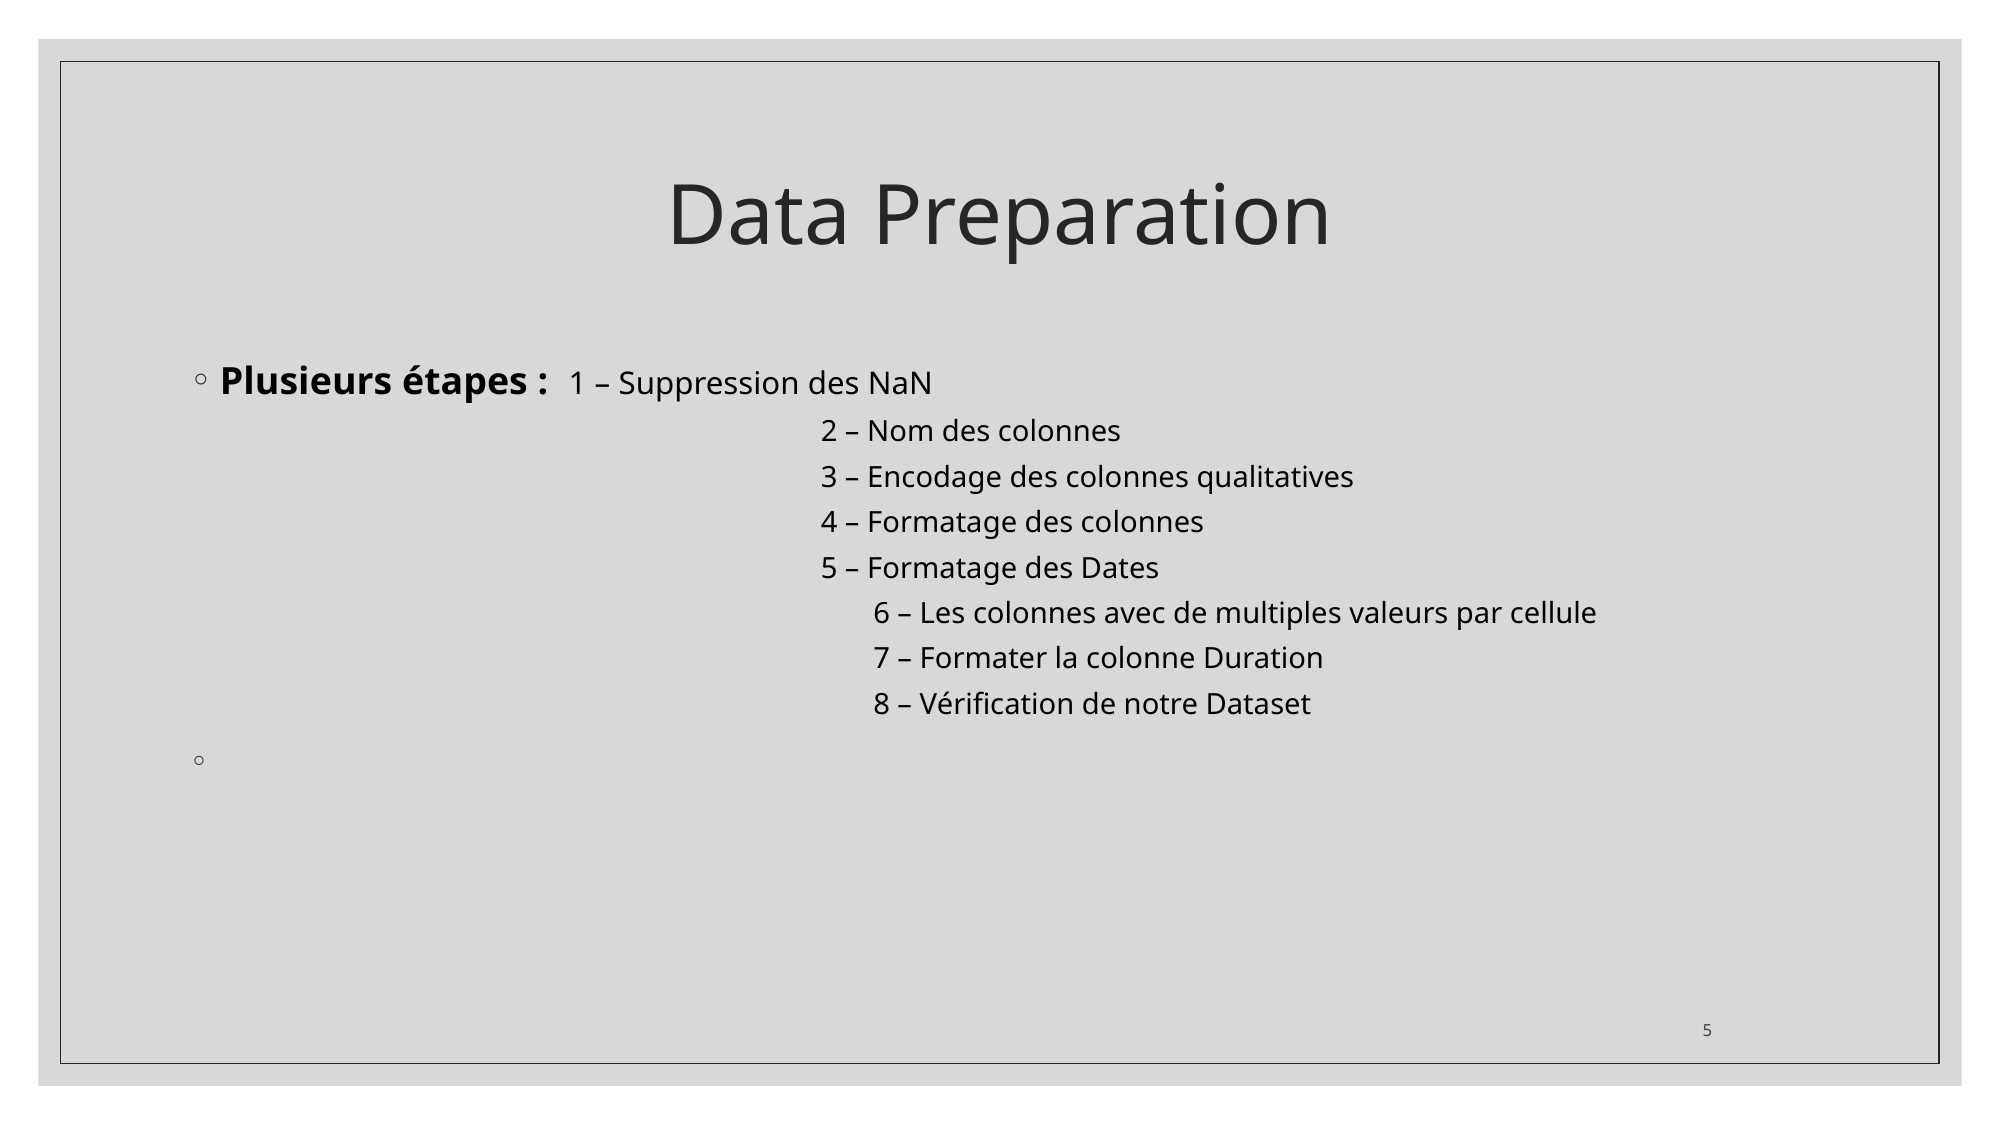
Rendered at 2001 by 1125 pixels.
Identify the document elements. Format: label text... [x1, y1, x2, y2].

text_box [1687, 990, 1825, 1051]
list Plusieurs étapes : 1 – Suppression des NaN 2 – Nom des colonnes 3 – Encodage des colonnes qualitatives 4 – Formatage des colonnes 5 – Formatage des Dates 6 – Les colonnes avec de multiples valeurs par cellule 7 – Formater la colonne Duration 8 – Vérification de notre Dataset [174, 345, 1825, 977]
title Data Preparation [174, 105, 1825, 331]
